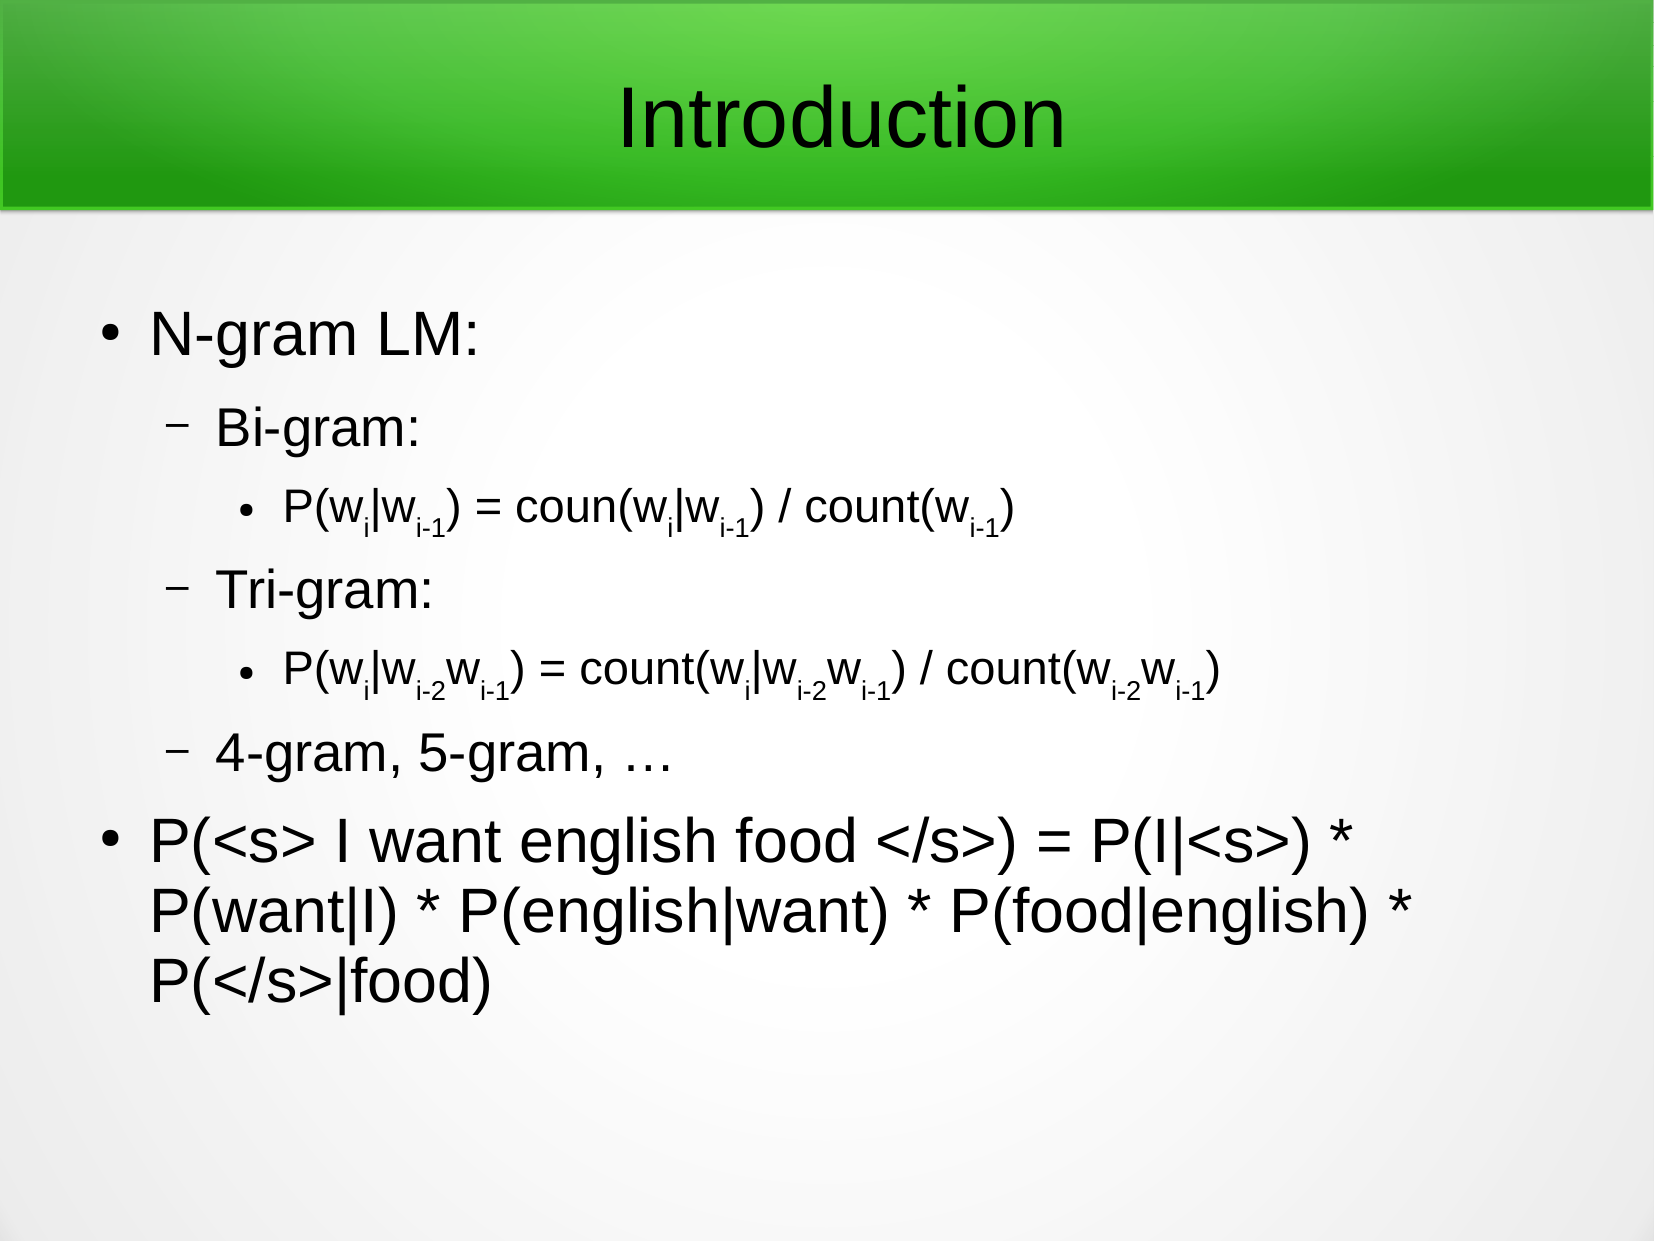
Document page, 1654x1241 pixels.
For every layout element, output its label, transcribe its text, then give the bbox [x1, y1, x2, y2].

list N-gram LM: Bi-gram: P(wi|wi-1) = coun(wi|wi-1) / count(wi-1) Tri-gram: P(wi|wi-2wi-1) = count(wi|wi-2wi-1) / count(wi-2wi-1) 4-gram, 5-gram, … P(<s> I want english food </s>) = P(I|<s>) * P(want|I) * P(english|want) * P(food|english) * P(</s>|food) [82, 299, 1571, 1019]
title Introduction [82, 47, 1571, 189]
